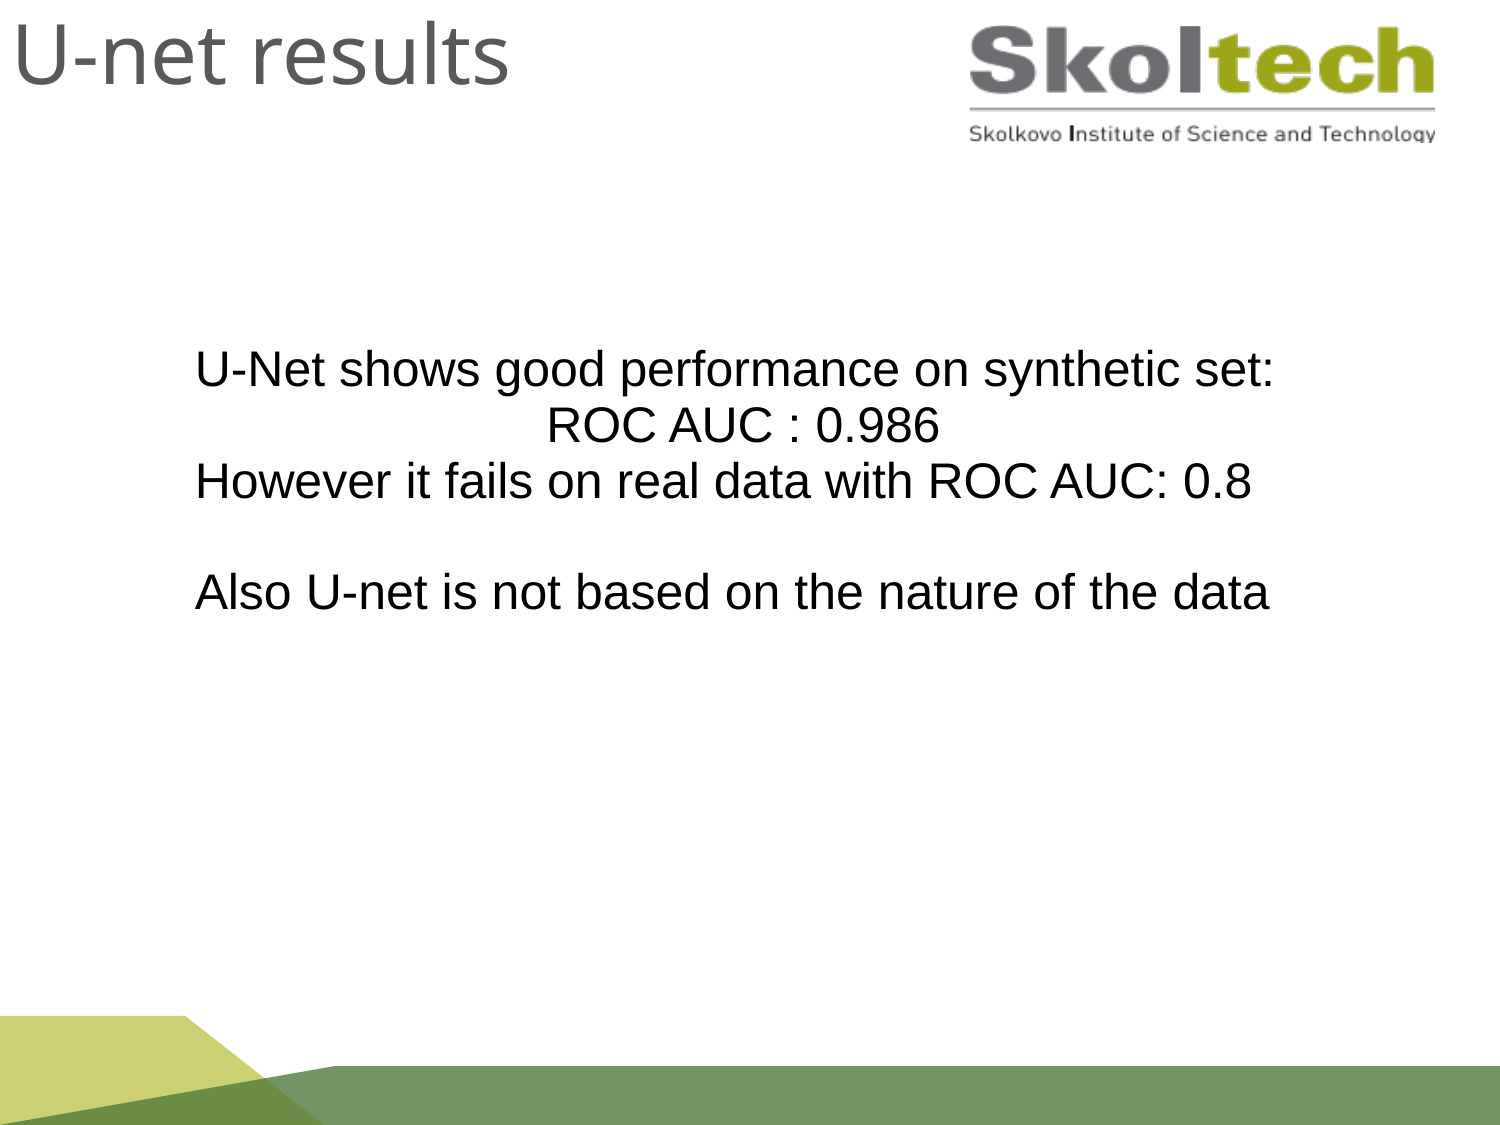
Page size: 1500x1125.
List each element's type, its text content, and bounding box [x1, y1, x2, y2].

text_box U-net results [11, 0, 1045, 105]
text_box U-Net shows good performance on synthetic set: ROC AUC : 0.986 However it fails on real data with ROC AUC: 0.8 Also U-net is not based on the nature of the data [180, 334, 1336, 796]
